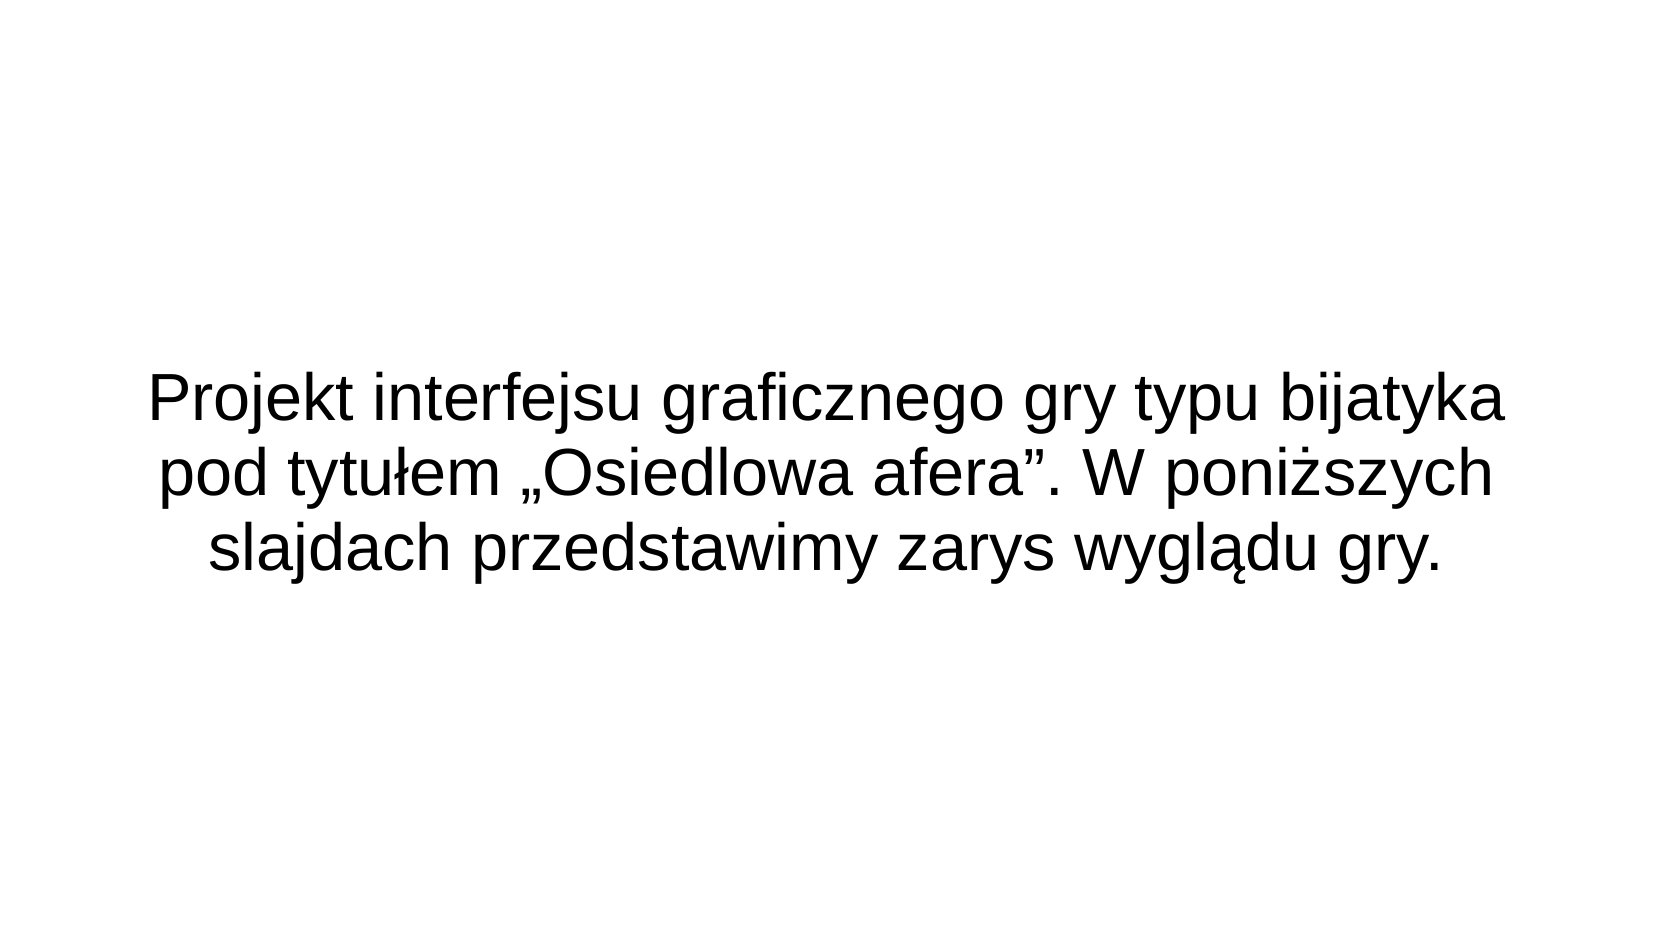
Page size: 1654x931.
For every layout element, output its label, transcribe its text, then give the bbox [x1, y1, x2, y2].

subtitle Projekt interfejsu graficznego gry typu bijatyka pod tytułem „Osiedlowa afera”. W poniższych slajdach przedstawimy zarys wyglądu gry. [82, 59, 1571, 886]
